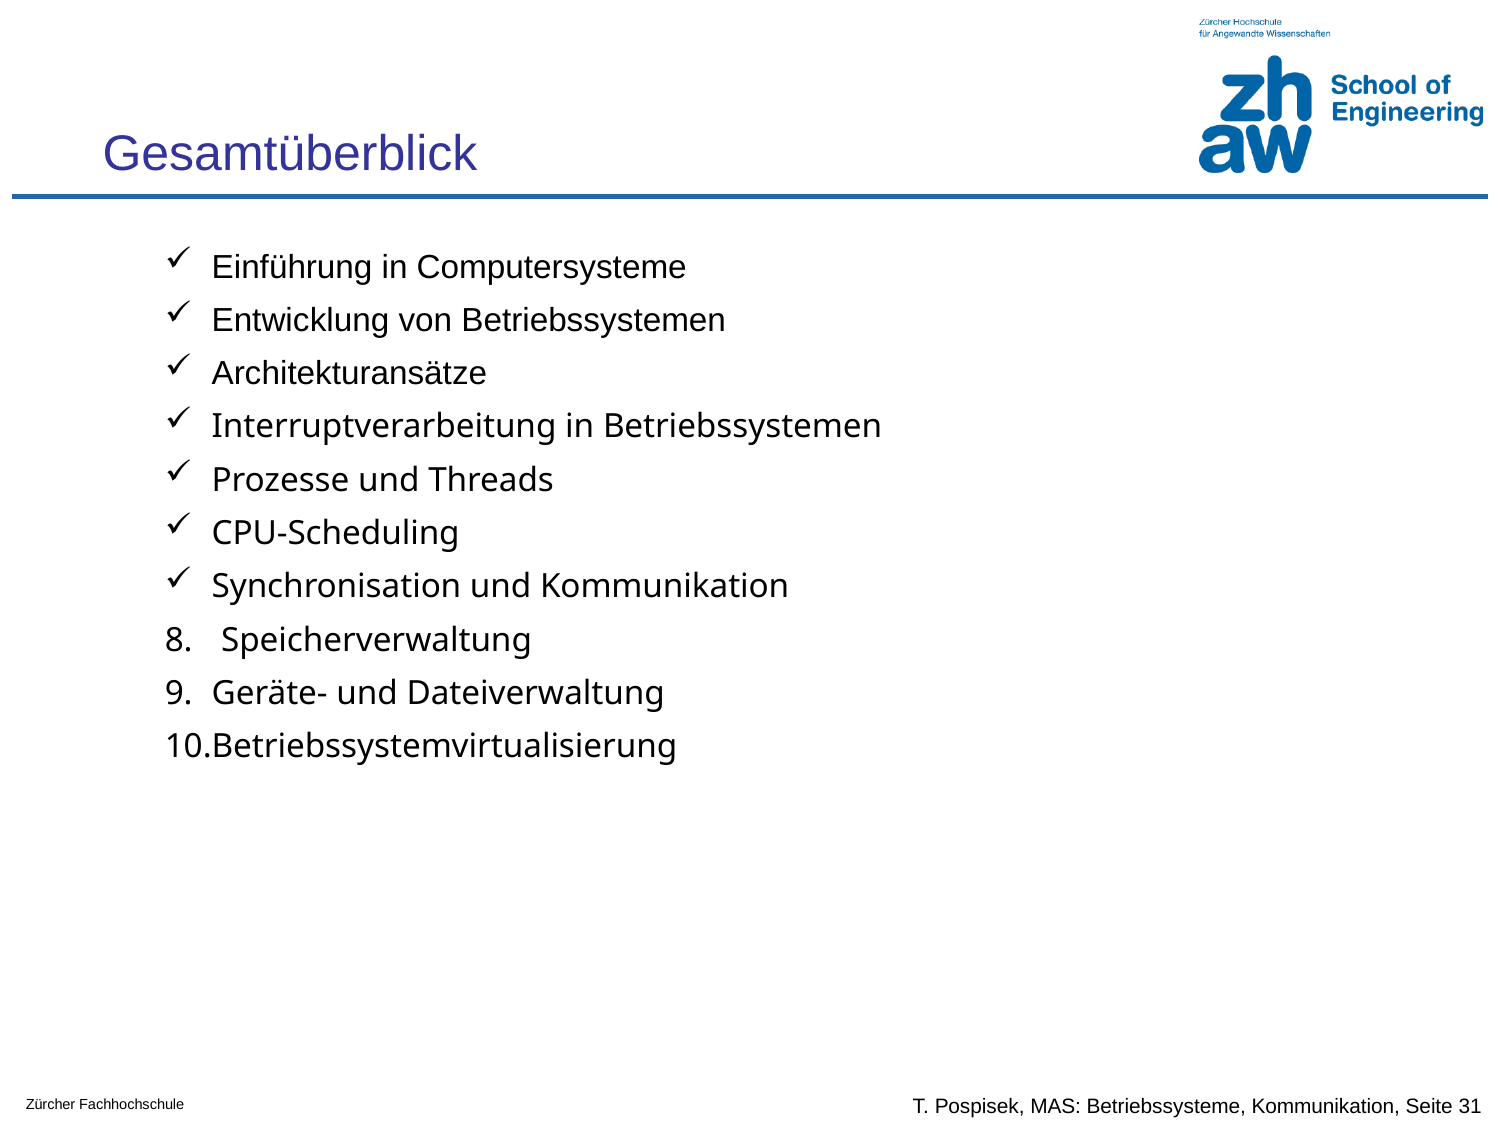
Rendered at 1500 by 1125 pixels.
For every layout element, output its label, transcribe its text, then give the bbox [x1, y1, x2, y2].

text_box Einführung in Computersysteme Entwicklung von Betriebssystemen Architekturansätze Interruptverarbeitung in Betriebssystemen Prozesse und Threads CPU-Scheduling Synchronisation und Kommunikation Speicherverwaltung Geräte- und Dateiverwaltung Betriebssystemvirtualisierung [149, 237, 1363, 1013]
picture [1199, 19, 1483, 173]
title Gesamtüberblick [87, 50, 1366, 188]
